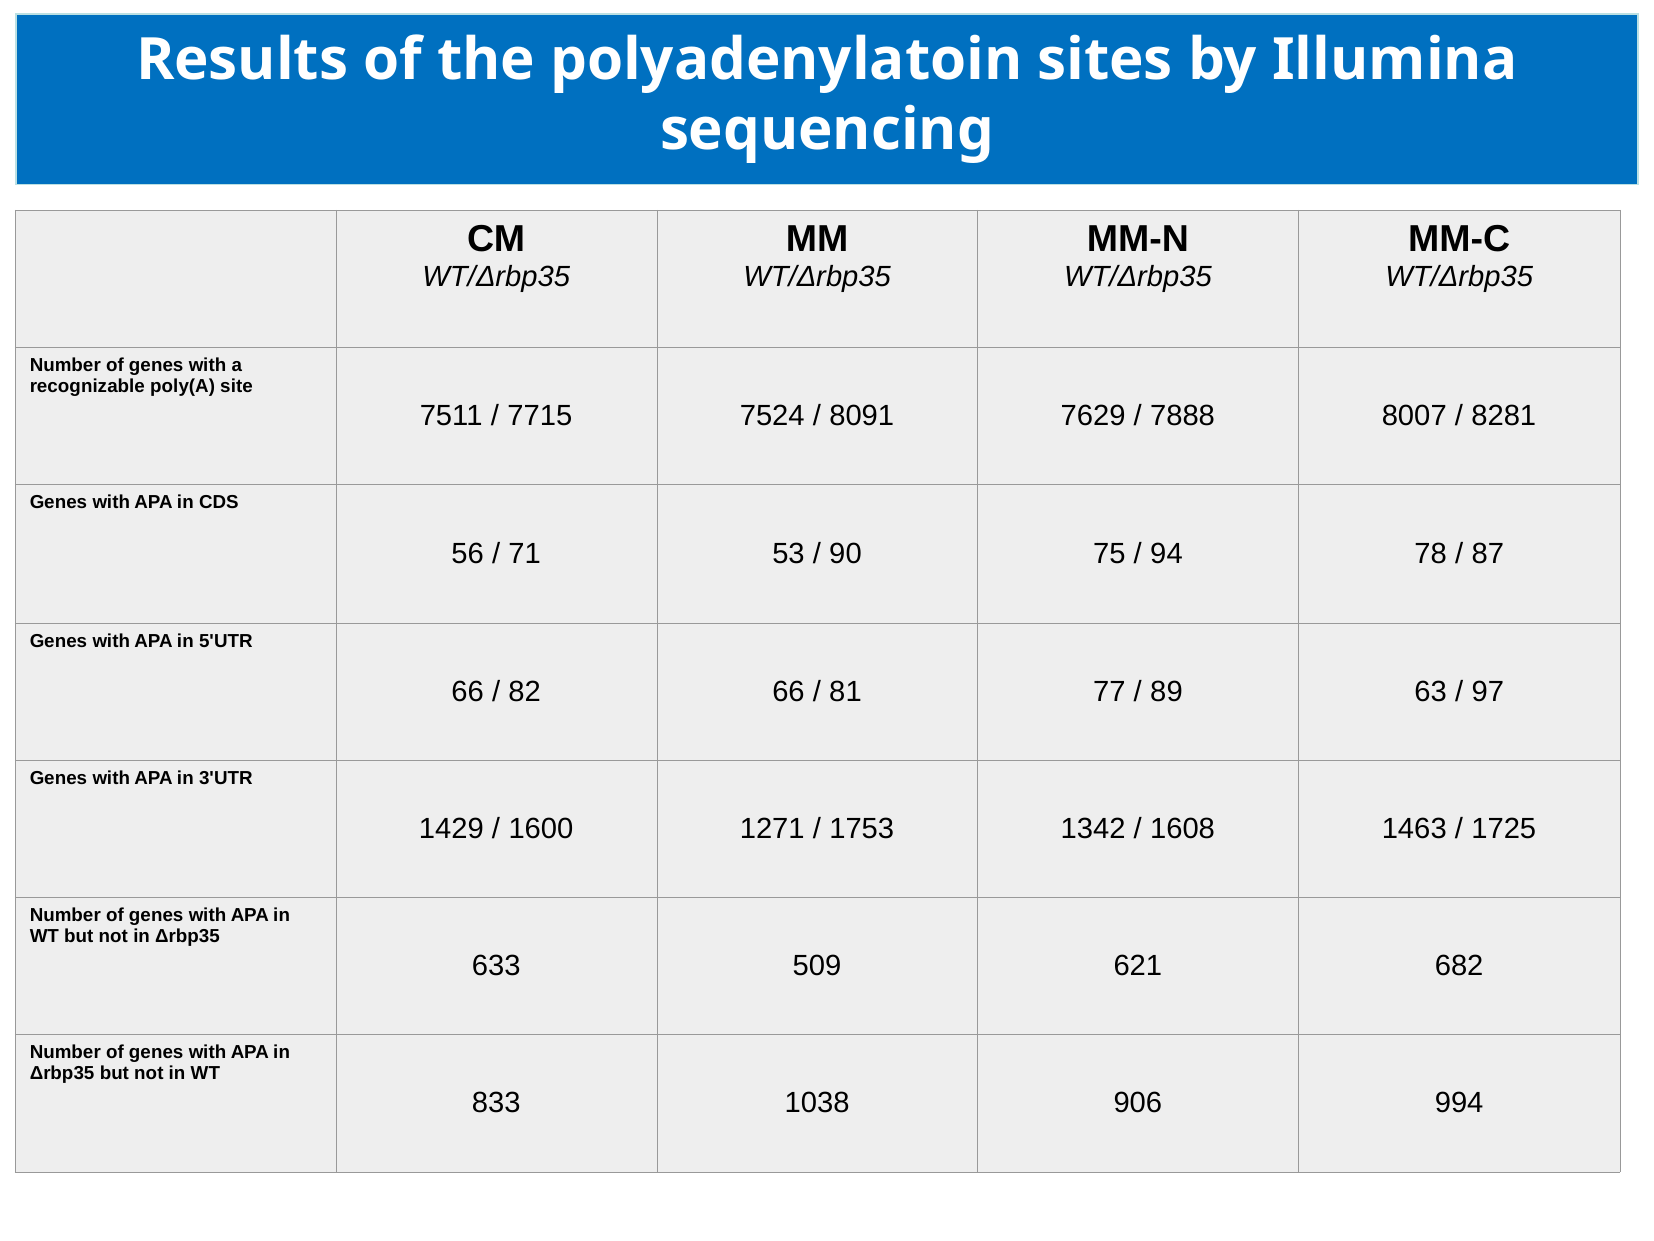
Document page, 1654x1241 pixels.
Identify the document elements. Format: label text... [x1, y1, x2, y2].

text_box Results of the polyadenylatoin sites by Illumina sequencing [15, 14, 1638, 185]
table_cell 53 / 90 [658, 485, 977, 623]
table_header MM-C WT/Δrbp35 [1299, 211, 1620, 347]
table_header CM WT/Δrbp35 [337, 211, 657, 347]
table_cell 56 / 71 [337, 485, 657, 623]
table_cell 682 [1299, 898, 1620, 1034]
table_cell 78 / 87 [1299, 485, 1620, 623]
table_cell 66 / 81 [658, 624, 977, 760]
table_cell 66 / 82 [337, 624, 657, 760]
table_cell Number of genes with APA in WT but not in Δrbp35 [16, 898, 336, 1034]
table_cell 8007 / 8281 [1299, 348, 1620, 484]
table_header MM-N WT/Δrbp35 [978, 211, 1298, 347]
table_cell Number of genes with a recognizable poly(A) site [16, 348, 336, 484]
table_cell 63 / 97 [1299, 624, 1620, 760]
table_cell 77 / 89 [978, 624, 1298, 760]
table_cell 1429 / 1600 [337, 761, 657, 897]
table_cell 1038 [658, 1035, 977, 1172]
table_cell 7524 / 8091 [658, 348, 977, 484]
table_cell Genes with APA in 5'UTR [16, 624, 336, 760]
table_header [16, 211, 336, 347]
table_cell 509 [658, 898, 977, 1034]
table_cell Genes with APA in CDS [16, 485, 336, 623]
table_cell 1342 / 1608 [978, 761, 1298, 897]
table_cell 994 [1299, 1035, 1620, 1172]
table_cell 1463 / 1725 [1299, 761, 1620, 897]
table_cell 7511 / 7715 [337, 348, 657, 484]
table_cell Number of genes with APA in Δrbp35 but not in WT [16, 1035, 336, 1172]
table_cell 633 [337, 898, 657, 1034]
table_cell 906 [978, 1035, 1298, 1172]
table_header MM WT/Δrbp35 [658, 211, 977, 347]
table_cell Genes with APA in 3'UTR [16, 761, 336, 897]
table_cell 1271 / 1753 [658, 761, 977, 897]
table_cell 833 [337, 1035, 657, 1172]
table_cell 7629 / 7888 [978, 348, 1298, 484]
table_cell 75 / 94 [978, 485, 1298, 623]
table_cell 621 [978, 898, 1298, 1034]
